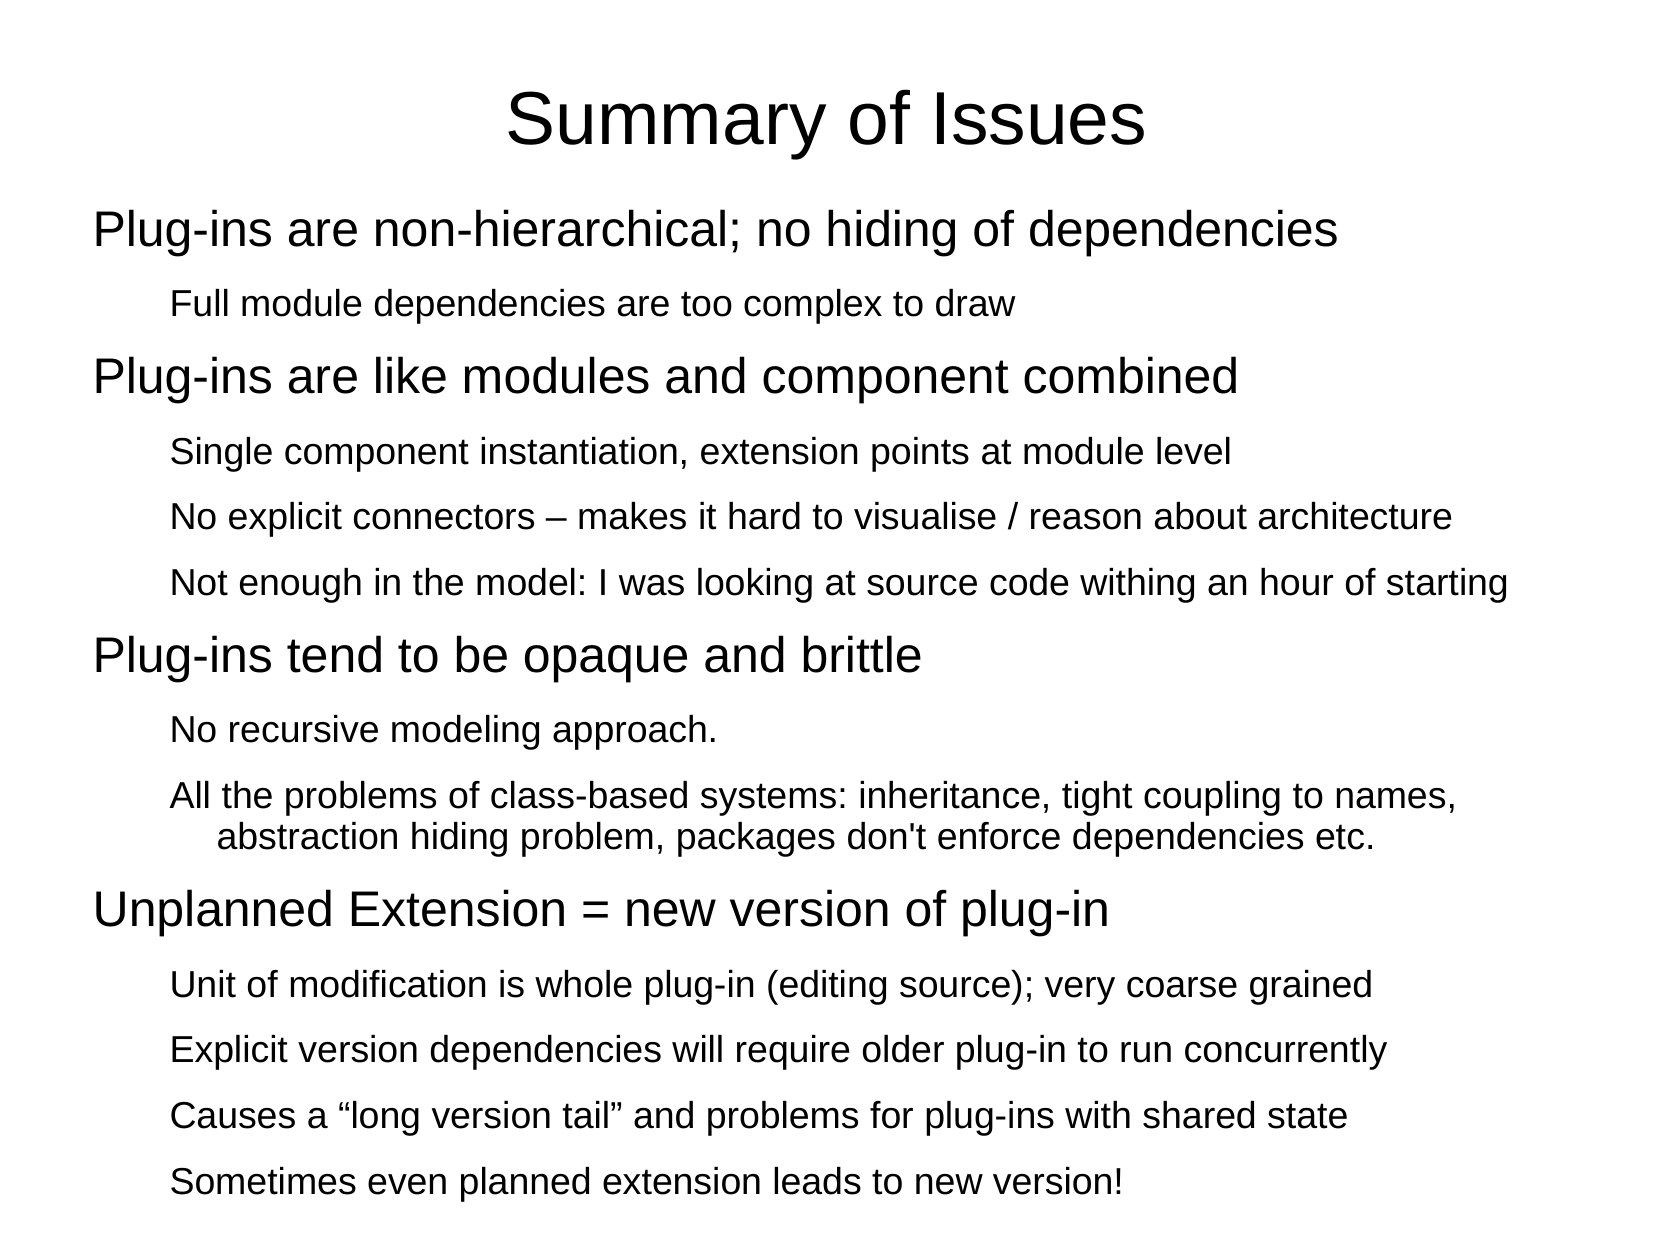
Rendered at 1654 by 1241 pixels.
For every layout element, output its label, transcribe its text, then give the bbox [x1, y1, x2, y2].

title Summary of Issues [82, 49, 1571, 188]
list Plug-ins are non-hierarchical; no hiding of dependencies Full module dependencies are too complex to draw Plug-ins are like modules and component combined Single component instantiation, extension points at module level No explicit connectors – makes it hard to visualise / reason about architecture Not enough in the model: I was looking at source code withing an hour of starting Plug-ins tend to be opaque and brittle No recursive modeling approach. All the problems of class-based systems: inheritance, tight coupling to names, abstraction hiding problem, packages don't enforce dependencies etc. Unplanned Extension = new version of plug-in Unit of modification is whole plug-in (editing source); very coarse grained Explicit version dependencies will require older plug-in to run concurrently Causes a “long version tail” and problems for plug-ins with shared state Sometimes even planned extension leads to new version! [75, 201, 1564, 1203]
